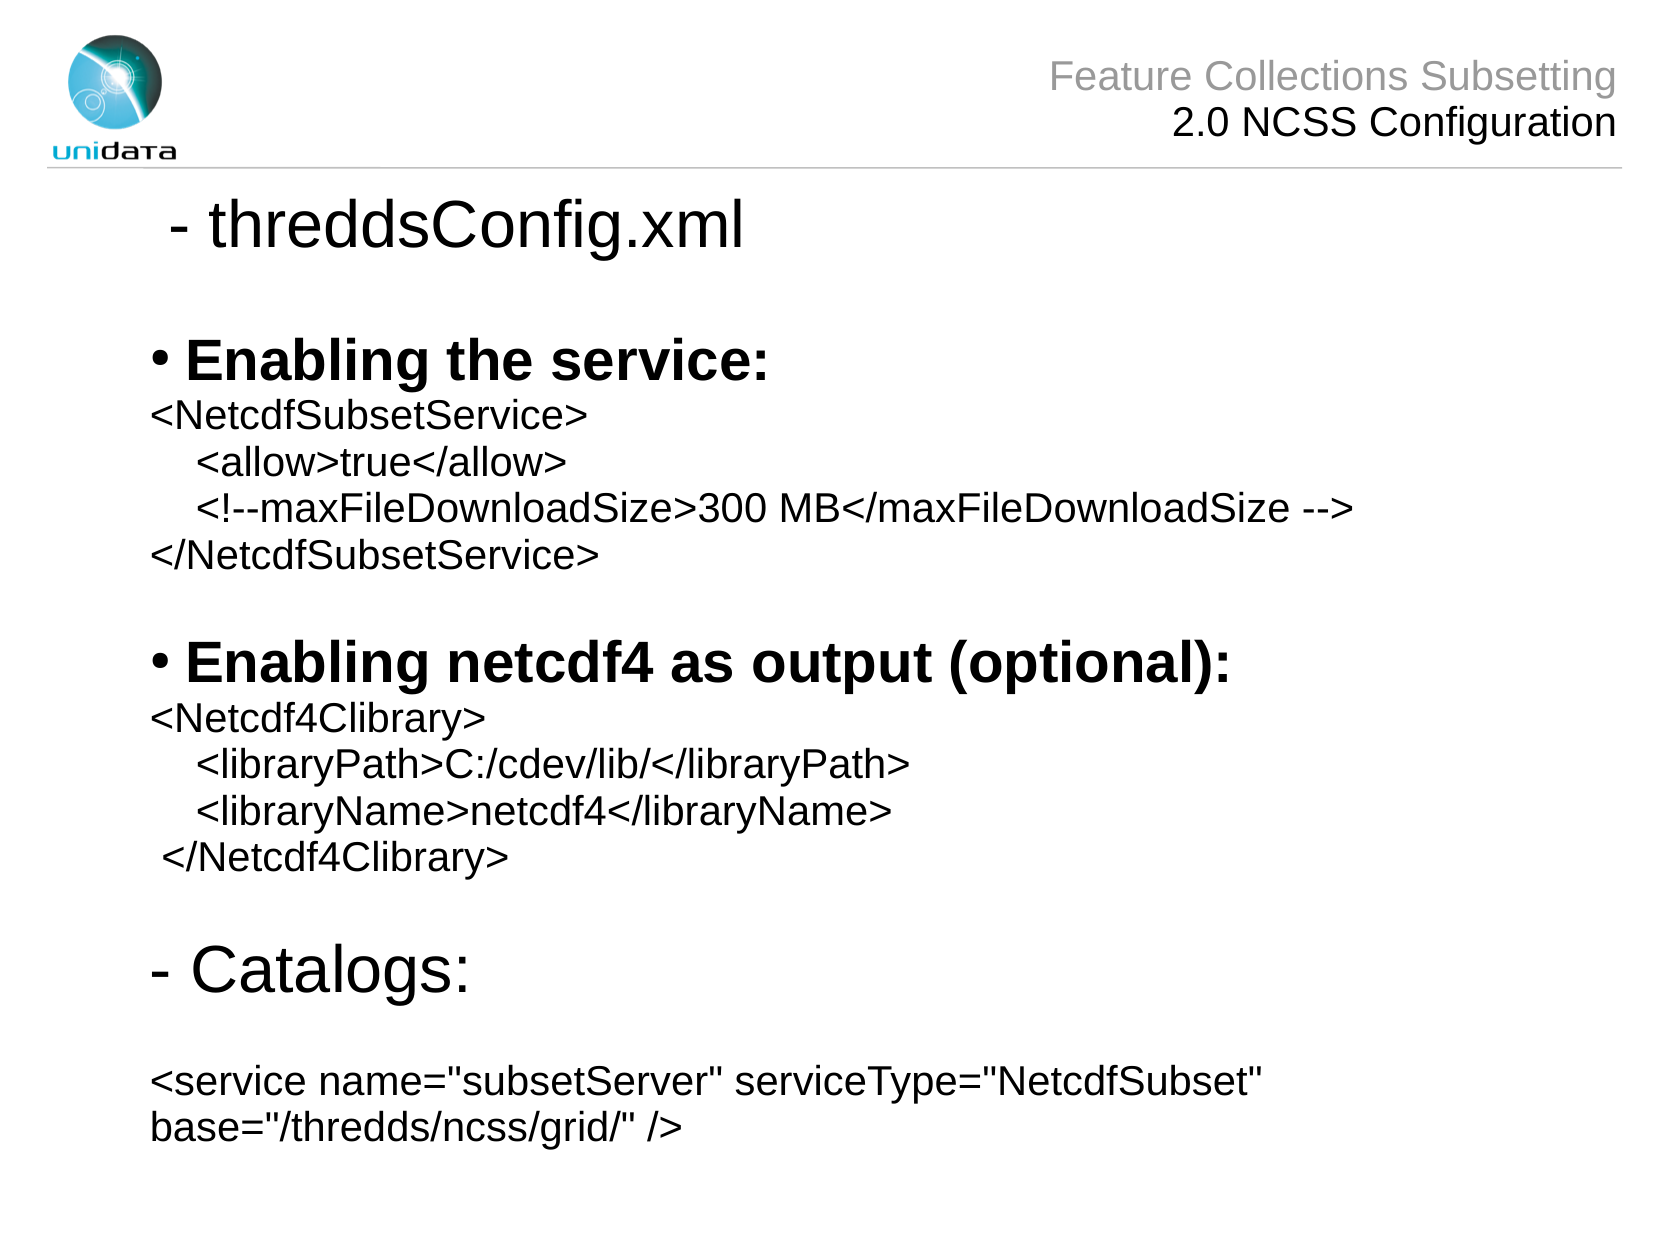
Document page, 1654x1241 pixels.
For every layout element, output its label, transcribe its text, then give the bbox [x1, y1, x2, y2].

text_box - threddsConfig.xml Enabling the service: <NetcdfSubsetService> <allow>true</allow> <!--maxFileDownloadSize>300 MB</maxFileDownloadSize --> </NetcdfSubsetService> Enabling netcdf4 as output (optional): <Netcdf4Clibrary> <libraryPath>C:/cdev/lib/</libraryPath> <libraryName>netcdf4</libraryName> </Netcdf4Clibrary> - Catalogs: <service name="subsetServer" serviceType="NetcdfSubset" base="/thredds/ncss/grid/" /> [135, 180, 1501, 1241]
text_box Feature Collections Subsetting 2.0 NCSS Configuration [980, 41, 1618, 158]
picture [41, 23, 187, 174]
